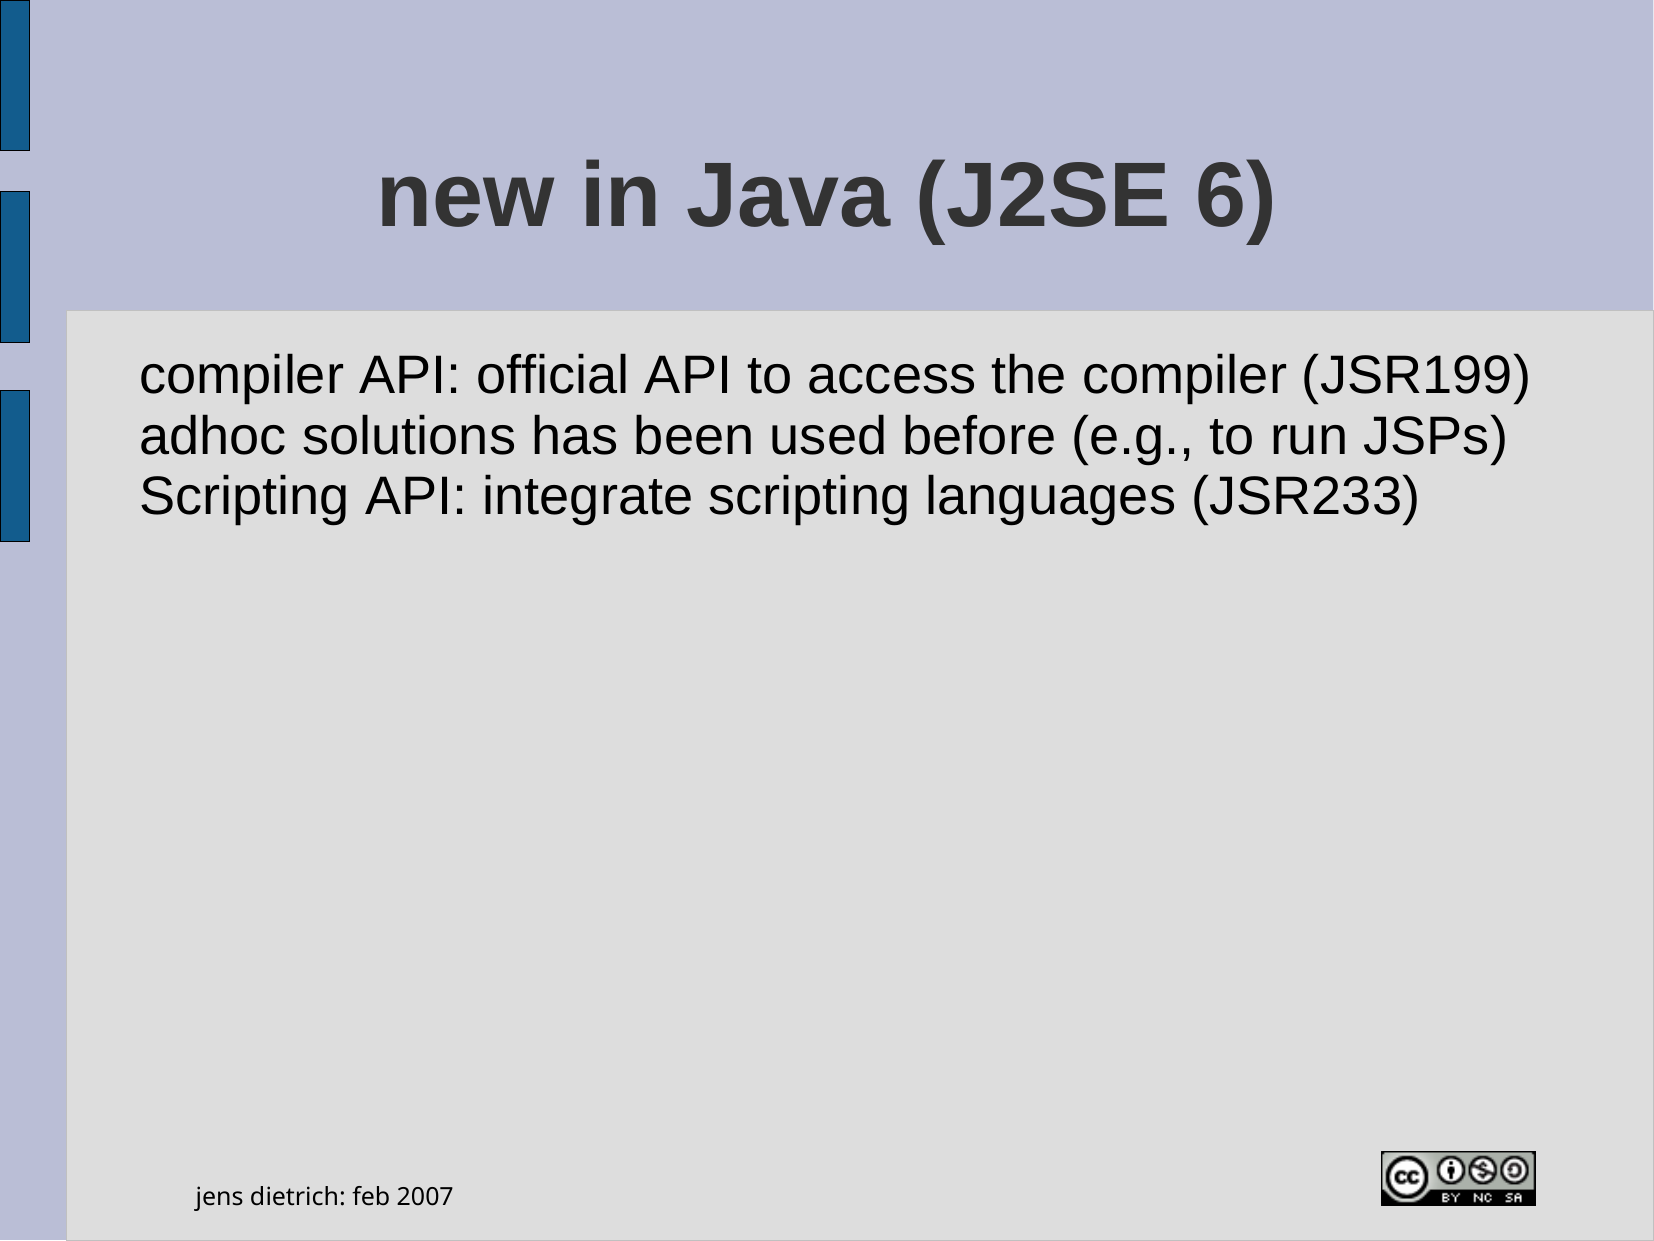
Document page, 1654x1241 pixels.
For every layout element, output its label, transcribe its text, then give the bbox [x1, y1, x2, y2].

picture [1381, 1151, 1536, 1206]
list compiler API: official API to access the compiler (JSR199) adhoc solutions has been used before (e.g., to run JSPs) Scripting API: integrate scripting languages (JSR233) [121, 344, 1534, 1127]
title new in Java (J2SE 6) [121, 91, 1534, 299]
